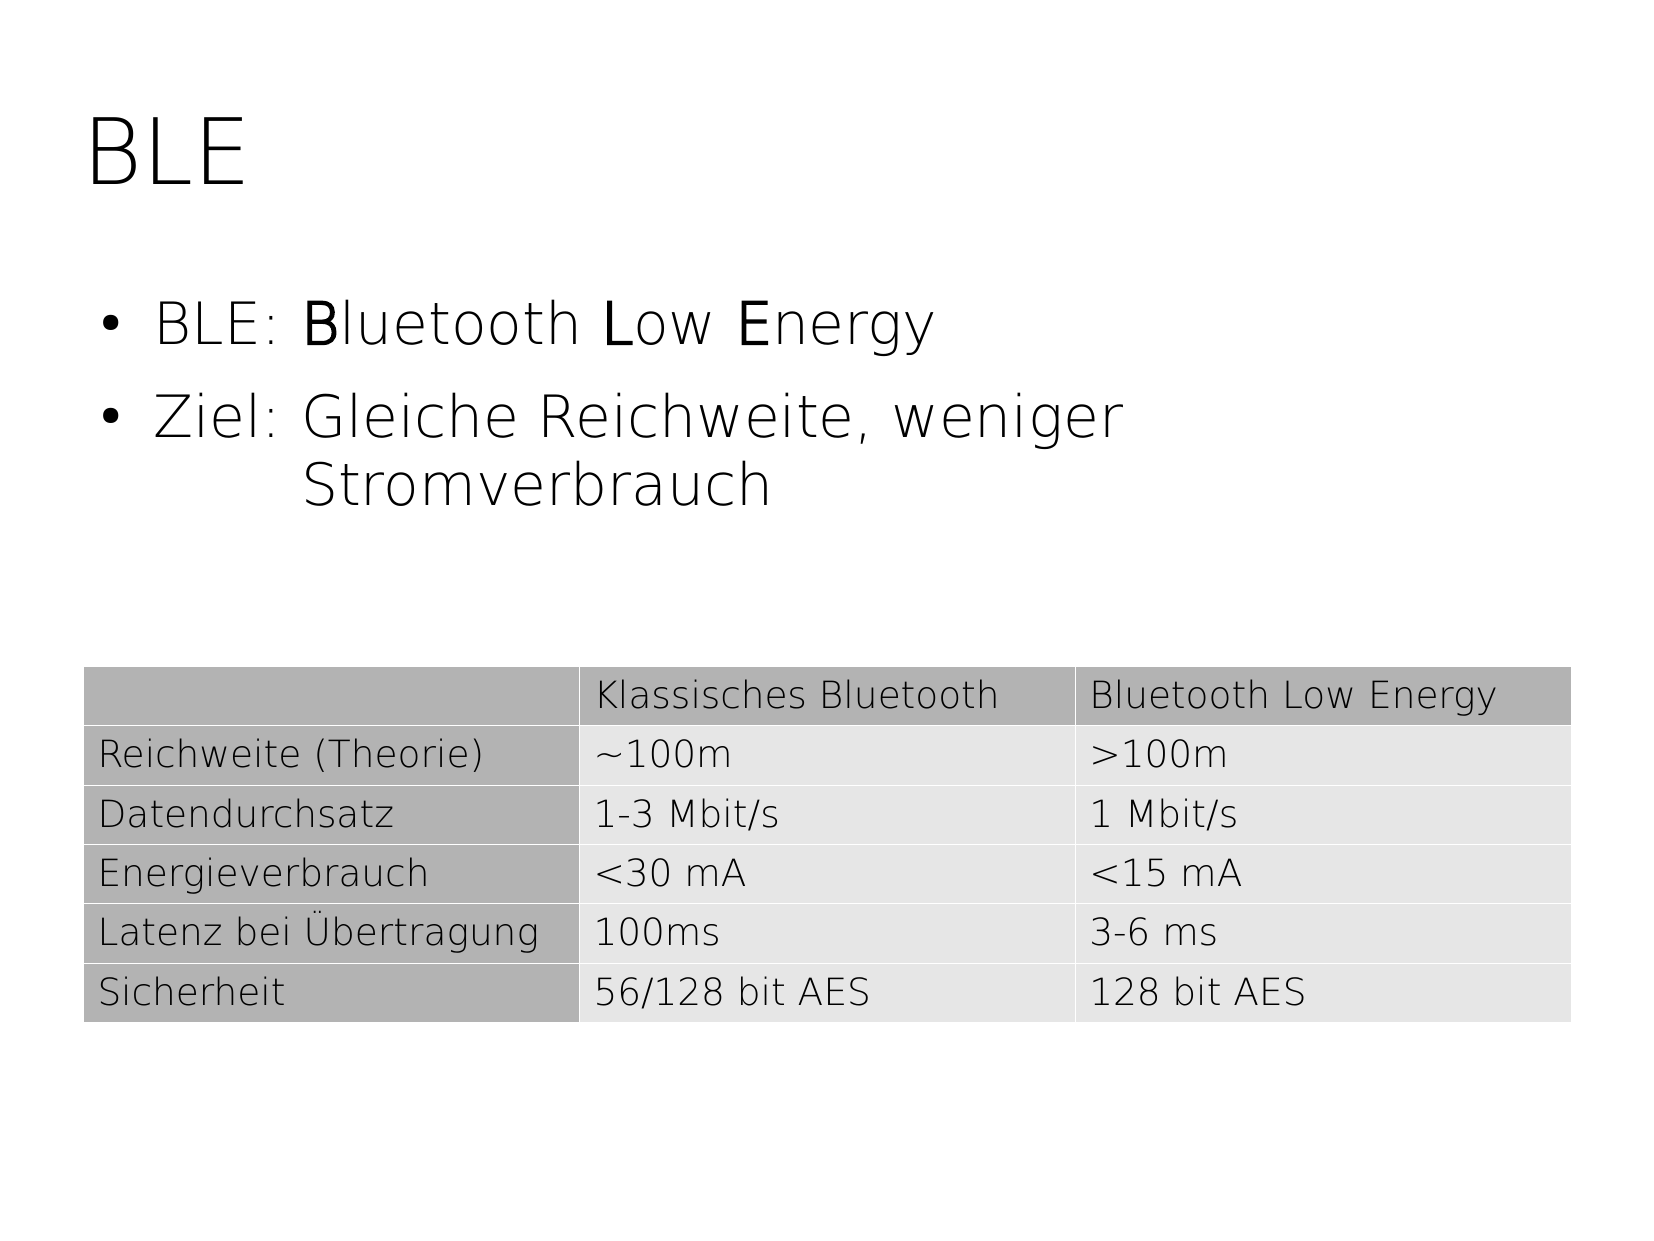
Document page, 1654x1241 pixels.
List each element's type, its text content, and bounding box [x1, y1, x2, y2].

table_cell Energieverbrauch [84, 845, 579, 903]
table_cell Latenz bei Übertragung [84, 904, 579, 963]
table_cell 56/128 bit AES [580, 964, 1075, 1022]
table_cell 100ms [580, 904, 1075, 963]
table_header Klassisches Bluetooth [580, 667, 1075, 725]
list BLE: Bluetooth Low Energy Ziel: Gleiche Reichweite, weniger Stromverbrauch [82, 290, 1571, 634]
table_cell ~100m [580, 726, 1075, 785]
table_cell Reichweite (Theorie) [84, 726, 579, 785]
table_cell 1-3 Mbit/s [580, 786, 1075, 844]
table_cell <15 mA [1076, 845, 1571, 903]
table_cell 128 bit AES [1076, 964, 1571, 1022]
table_header Bluetooth Low Energy [1076, 667, 1571, 725]
table_cell 3-6 ms [1076, 904, 1571, 963]
table_header [84, 667, 579, 725]
table_cell Sicherheit [84, 964, 579, 1022]
table_cell 1 Mbit/s [1076, 786, 1571, 844]
table_cell <30 mA [580, 845, 1075, 903]
table_cell >100m [1076, 726, 1571, 785]
table_cell Datendurchsatz [84, 786, 579, 844]
title BLE [82, 49, 1571, 257]
